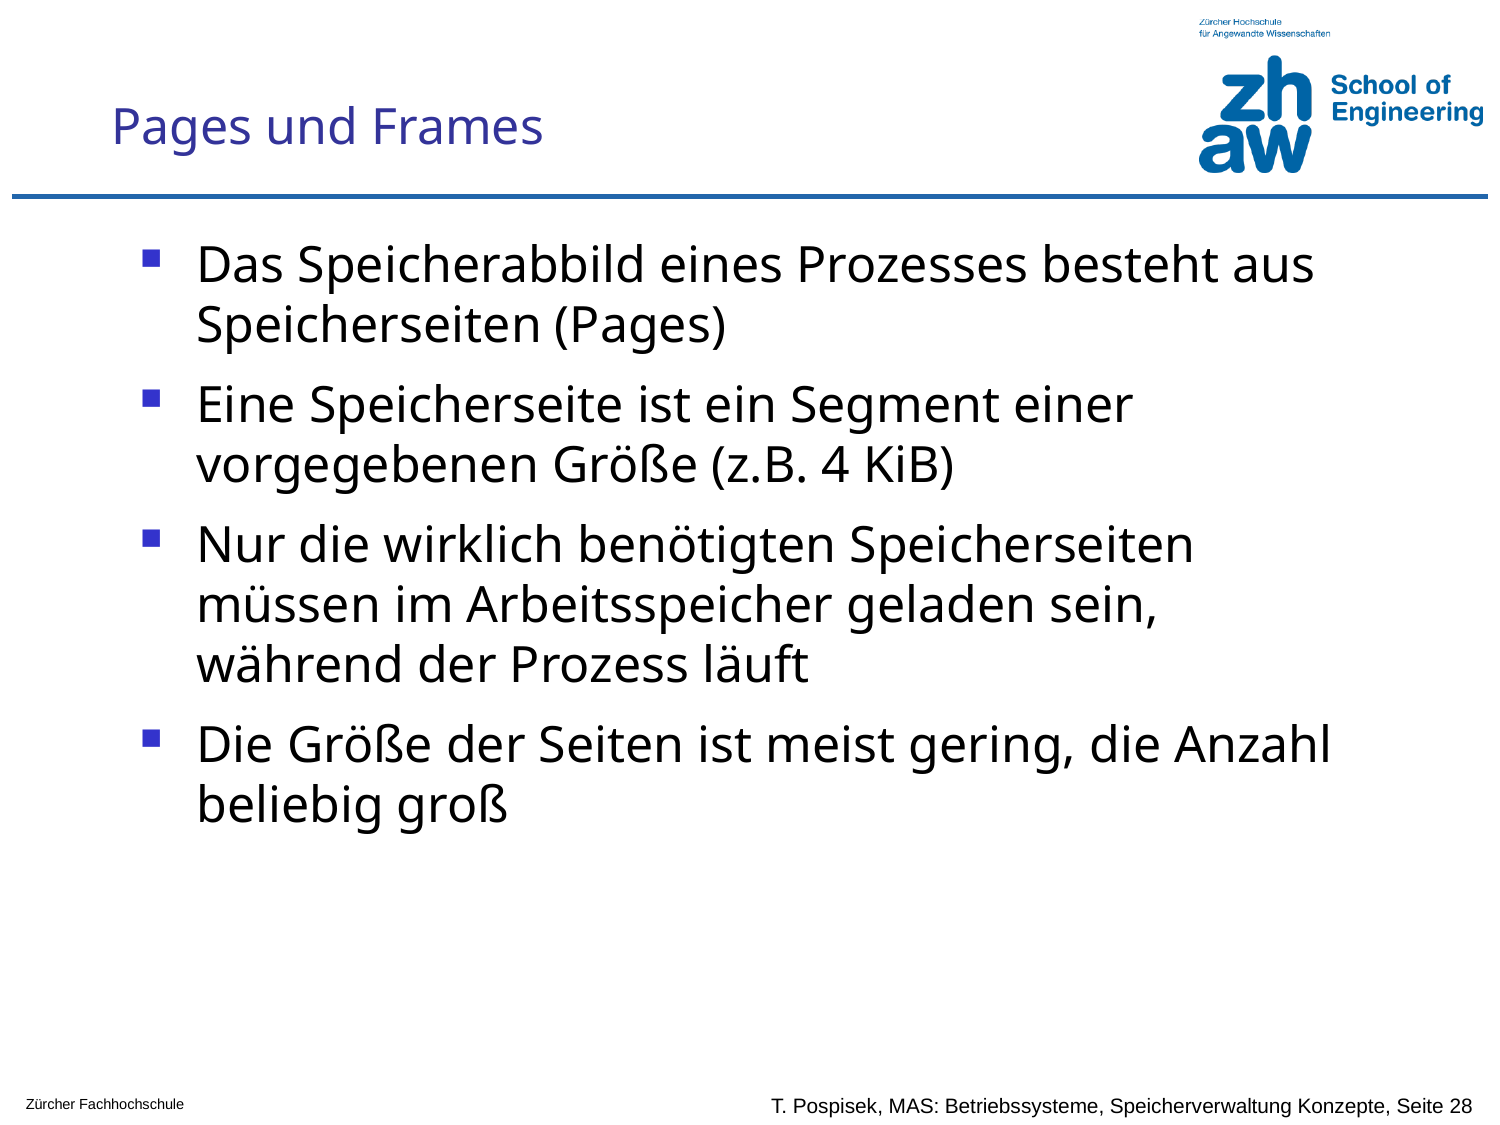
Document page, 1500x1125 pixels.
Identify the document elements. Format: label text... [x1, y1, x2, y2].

picture [1199, 19, 1483, 173]
title Pages und Frames [96, 50, 1375, 163]
list Das Speicherabbild eines Prozesses besteht aus Speicherseiten (Pages) Eine Speicherseite ist ein Segment einer vorgegebenen Größe (z.B. 4 KiB) Nur die wirklich benötigten Speicherseiten müssen im Arbeitsspeicher geladen sein, während der Prozess läuft Die Größe der Seiten ist meist gering, die Anzahl beliebig groß [125, 224, 1350, 975]
